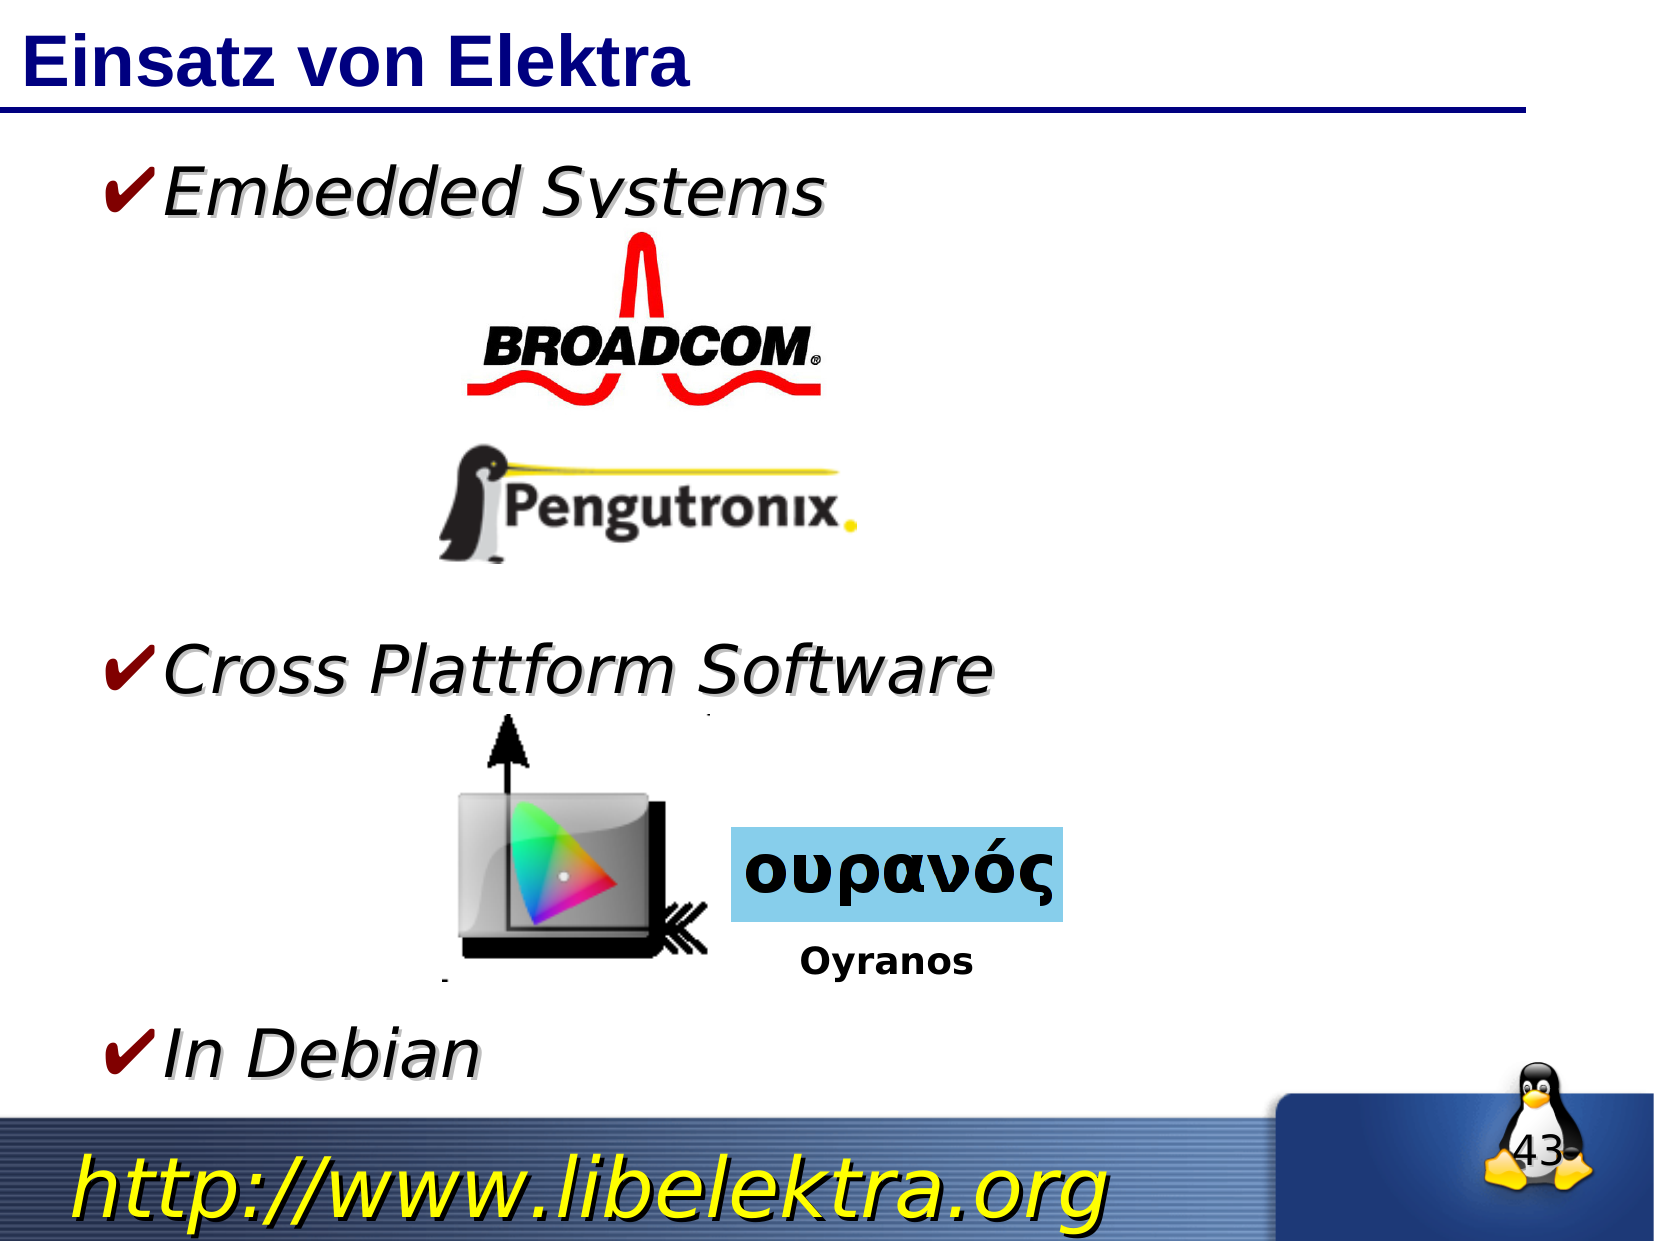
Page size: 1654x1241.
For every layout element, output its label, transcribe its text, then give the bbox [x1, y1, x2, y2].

text_box Oyranos [799, 936, 975, 981]
text_box Cross Plattform Software [104, 625, 1152, 704]
picture [461, 218, 827, 415]
picture [439, 436, 857, 565]
text_box Einsatz von Elektra [21, 14, 1611, 111]
text_box <Nummer> [1312, 1122, 1565, 1178]
text_box In Debian [104, 1009, 1152, 1088]
picture [731, 827, 1063, 922]
picture [442, 714, 710, 982]
text_box Embedded Systems [104, 147, 1152, 226]
picture [0, 1061, 1654, 1241]
